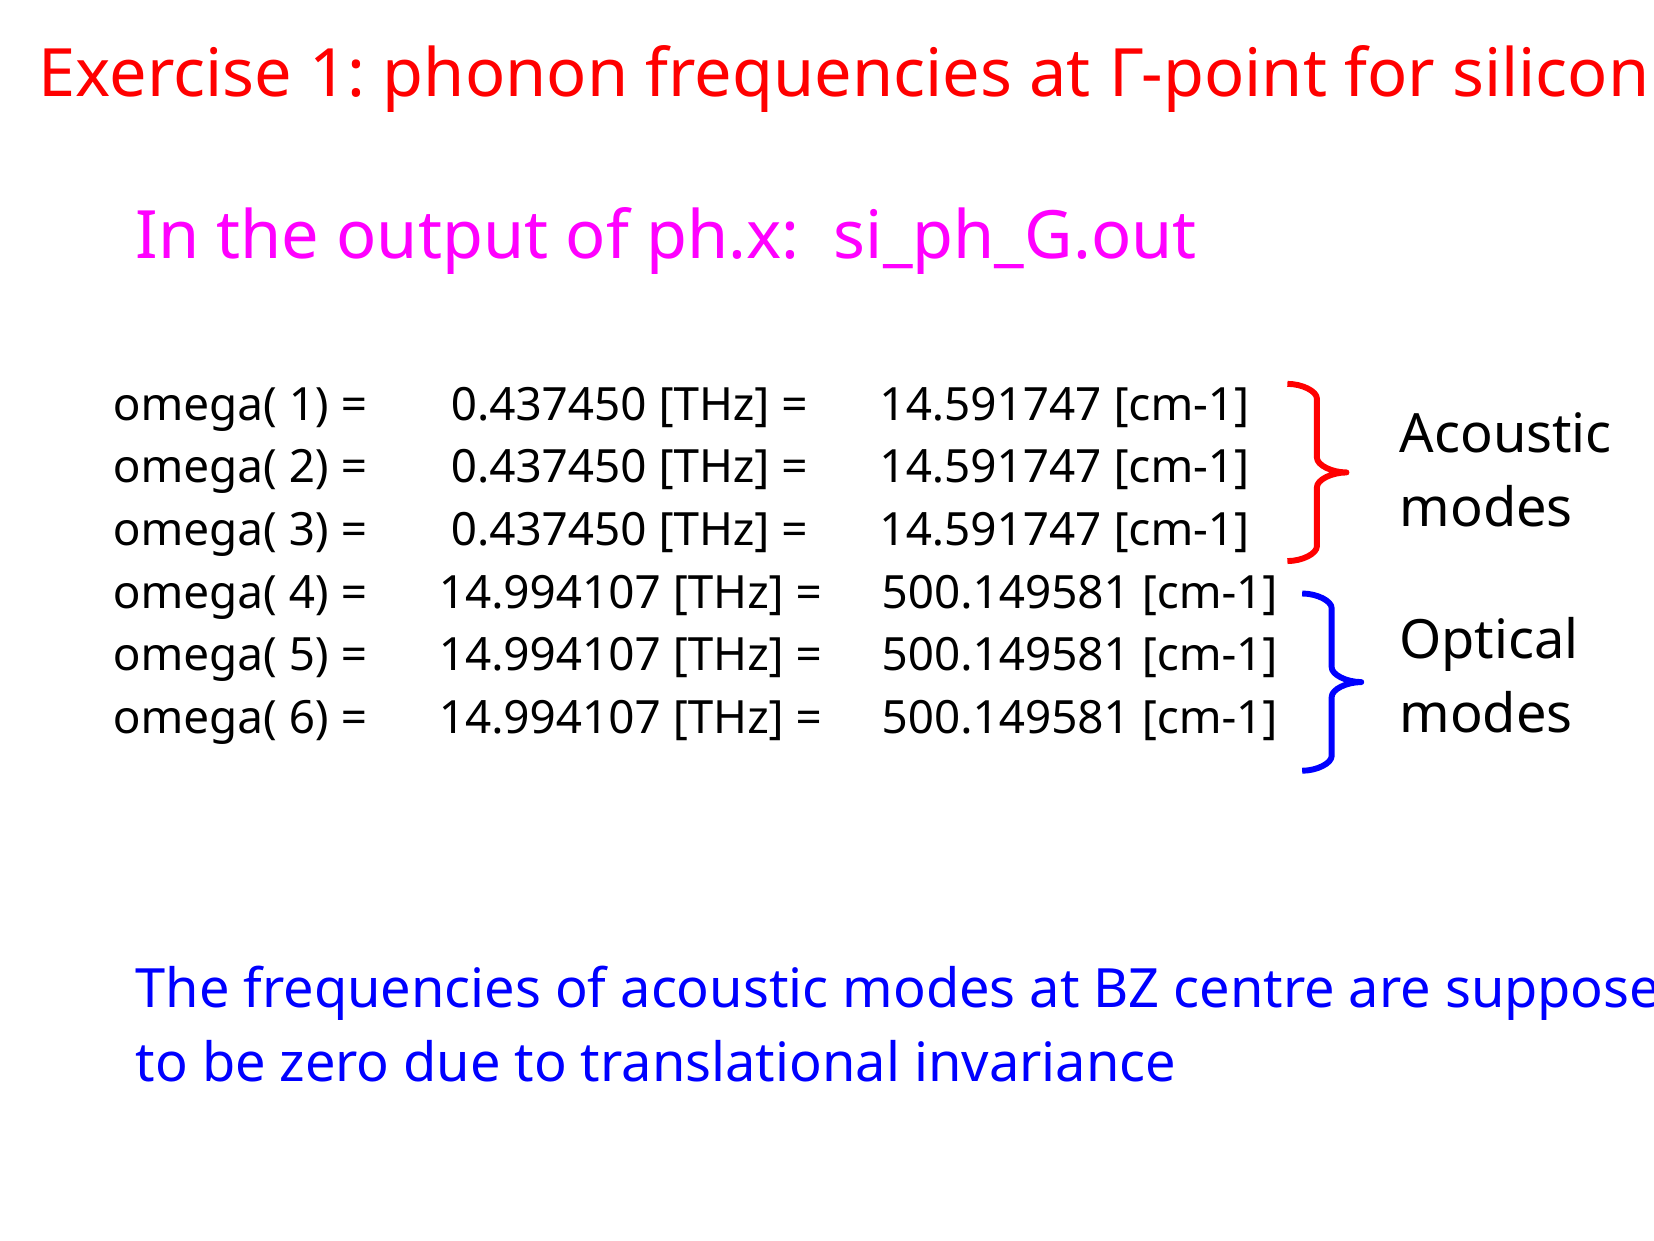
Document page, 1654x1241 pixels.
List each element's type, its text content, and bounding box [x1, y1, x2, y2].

text_box In the output of ph.x: si_ph_G.out [117, 177, 1203, 296]
text_box Acoustic modes [1381, 383, 1609, 565]
title Exercise 1: phonon frequencies at Γ-point for silicon [35, 0, 1654, 174]
text_box The frequencies of acoustic modes at BZ centre are supposed to be zero due to translational invariance [118, 938, 1551, 1120]
text_box omega( 1) = 0.437450 [THz] = 14.591747 [cm-1] omega( 2) = 0.437450 [THz] = 14.591747 [cm-1] omega( 3) = 0.437450 [THz] = 14.591747 [cm-1] omega( 4) = 14.994107 [THz] = 500.149581 [cm-1] omega( 5) = 14.994107 [THz] = 500.149581 [cm-1] omega( 6) = 14.994107 [THz] = 500.149581 [cm-1] [47, 361, 1317, 786]
text_box Optical modes [1381, 590, 1582, 771]
